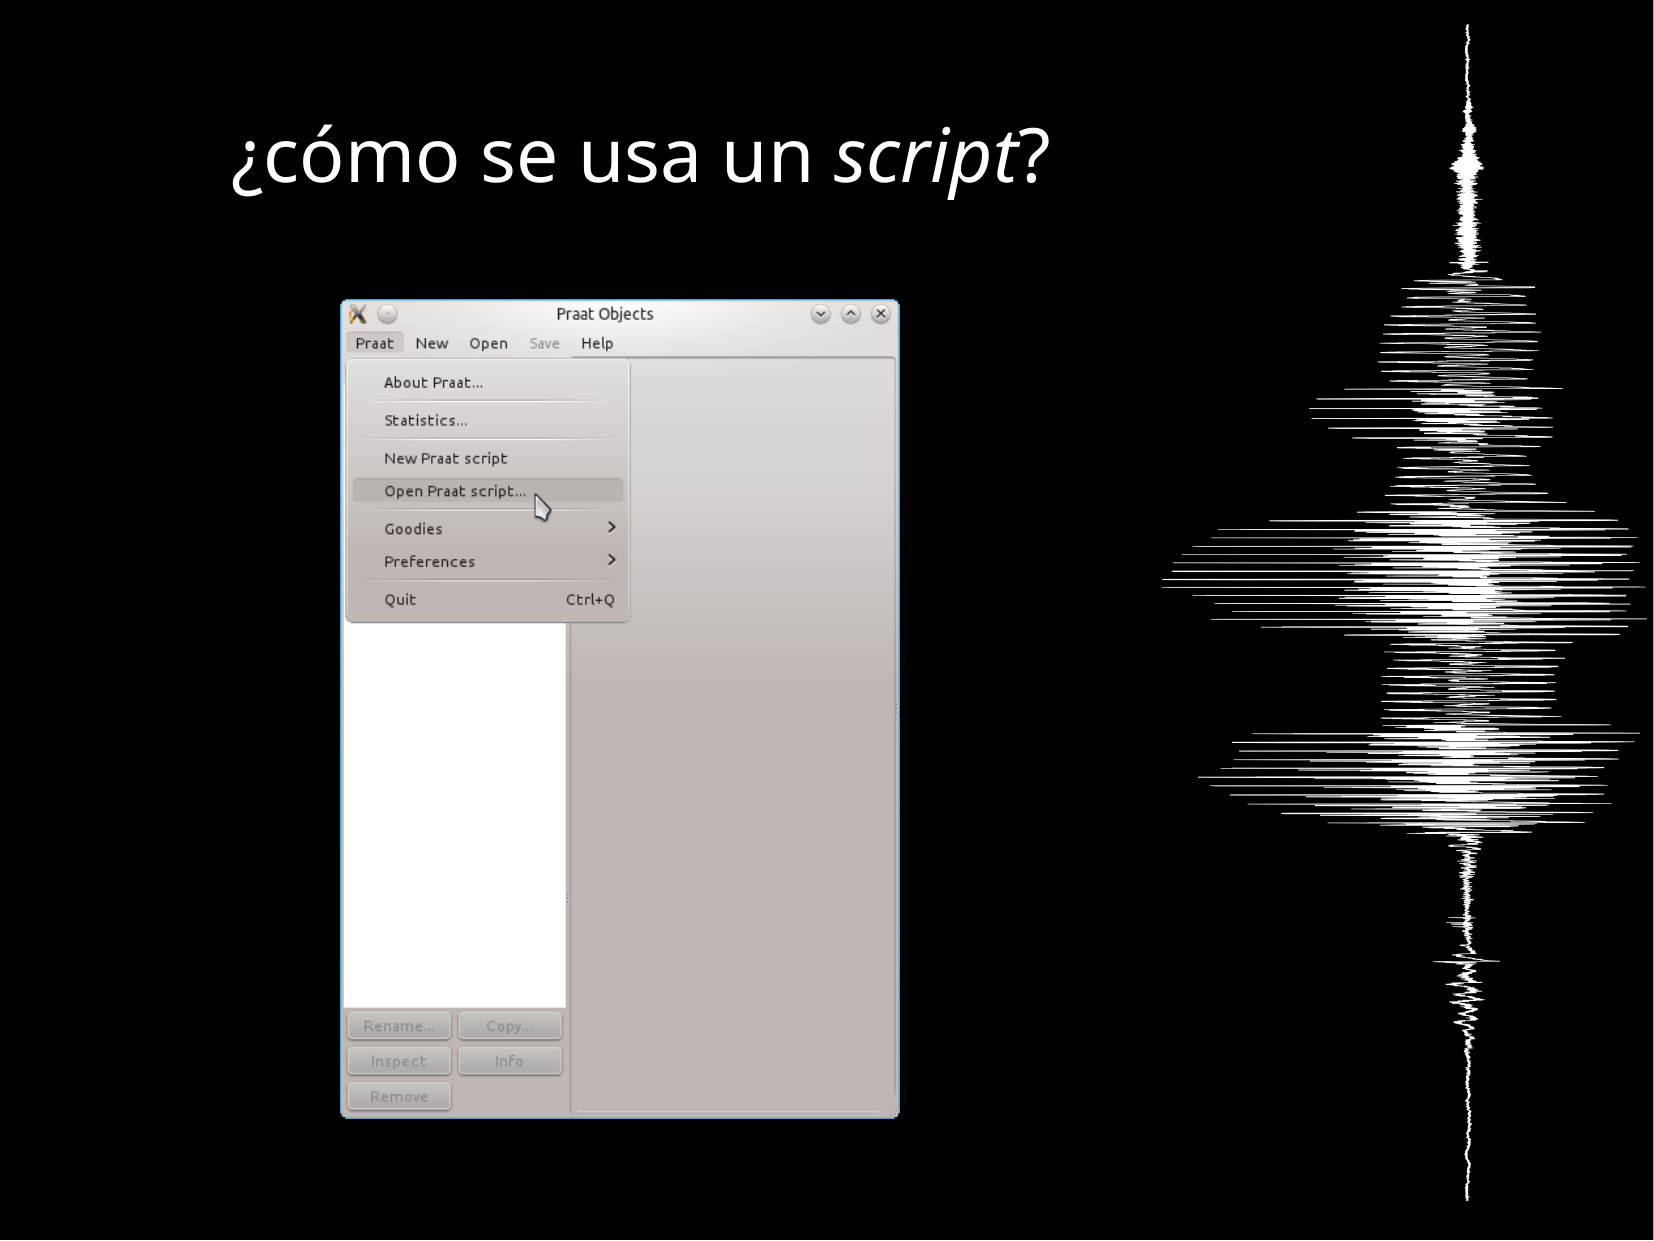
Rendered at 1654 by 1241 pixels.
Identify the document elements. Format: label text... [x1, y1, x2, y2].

picture [340, 299, 901, 1119]
title ¿cómo se usa un script? [82, 49, 1201, 257]
picture [1162, 24, 1647, 1201]
